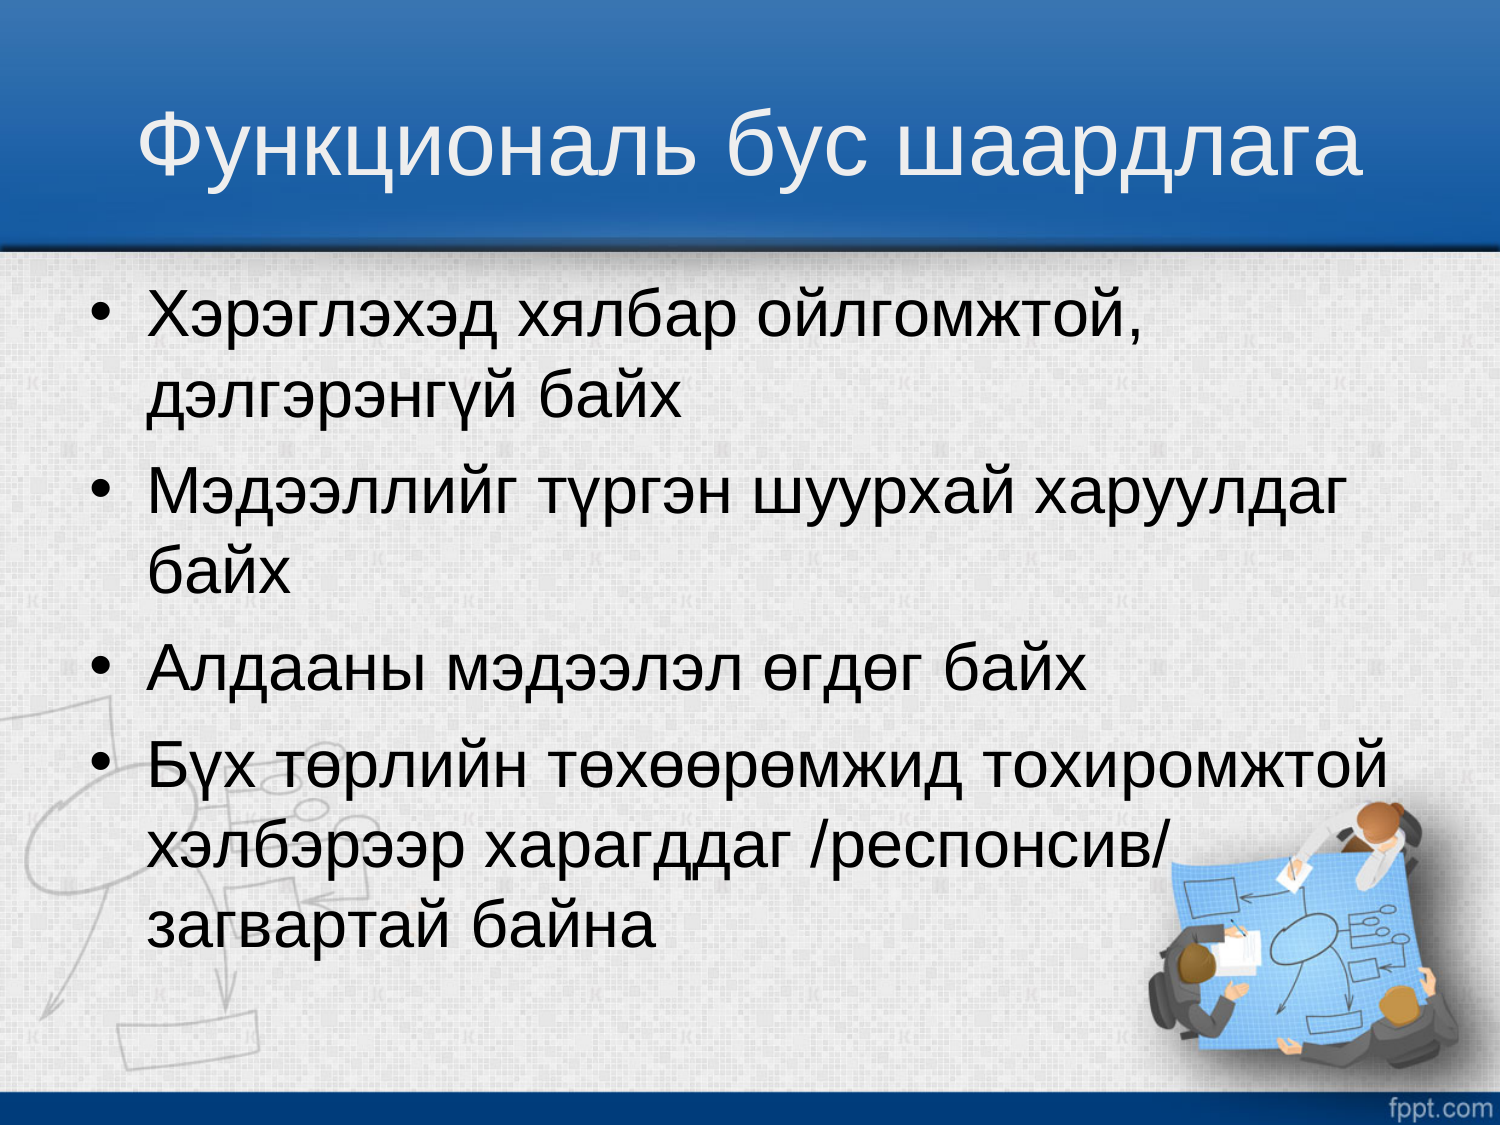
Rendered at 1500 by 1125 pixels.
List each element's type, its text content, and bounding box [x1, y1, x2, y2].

title Функциональ бус шаардлага [75, 45, 1426, 233]
picture [0, 0, 1500, 1125]
list Хэрэглэхэд хялбар ойлгомжтой, дэлгэрэнгүй байх Мэдээллийг түргэн шуурхай харуулдаг байх Алдааны мэдээлэл өгдөг байх Бүх төрлийн төхөөрөмжид тохиромжтой хэлбэрээр харагддаг /респонсив/ загвартай байна [75, 262, 1426, 1005]
